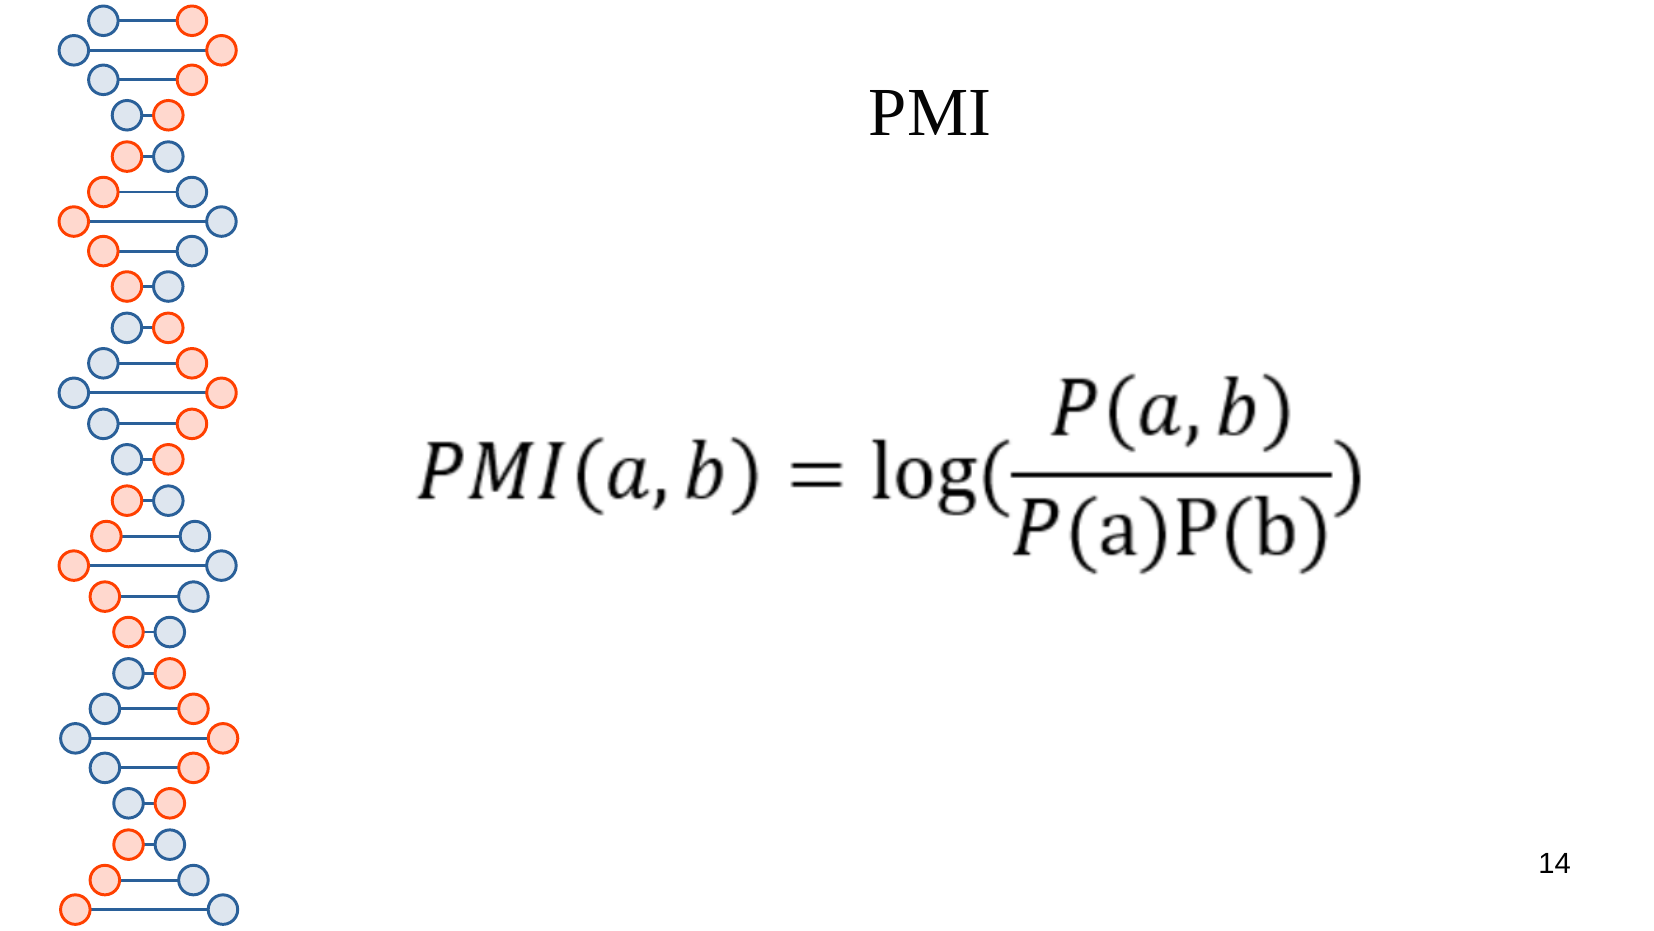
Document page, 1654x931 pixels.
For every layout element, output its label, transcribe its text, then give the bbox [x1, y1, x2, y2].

title PMI [265, 35, 1595, 189]
picture [289, 265, 1447, 655]
